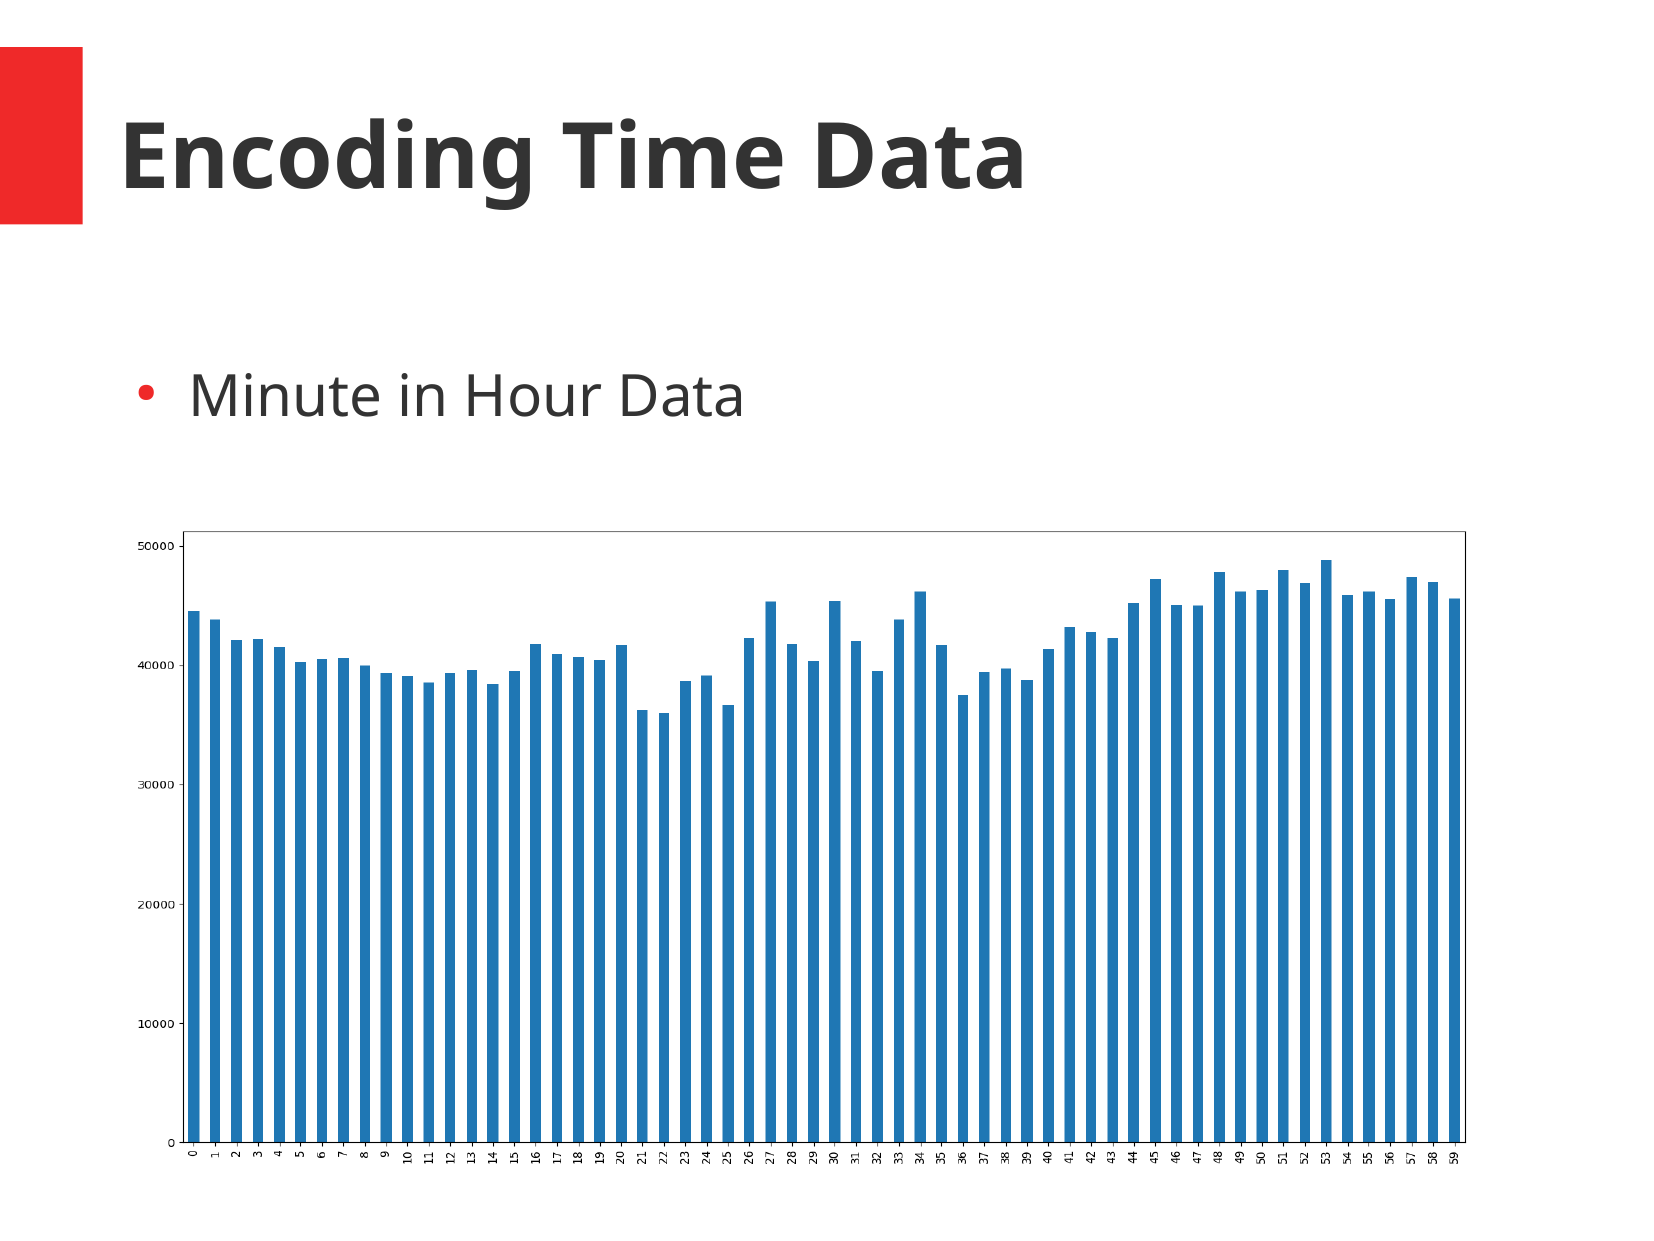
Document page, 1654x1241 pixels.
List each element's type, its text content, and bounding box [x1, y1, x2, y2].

picture [0, 436, 1630, 1229]
title Encoding Time Data [118, 49, 1571, 257]
list Minute in Hour Data [118, 354, 1536, 436]
